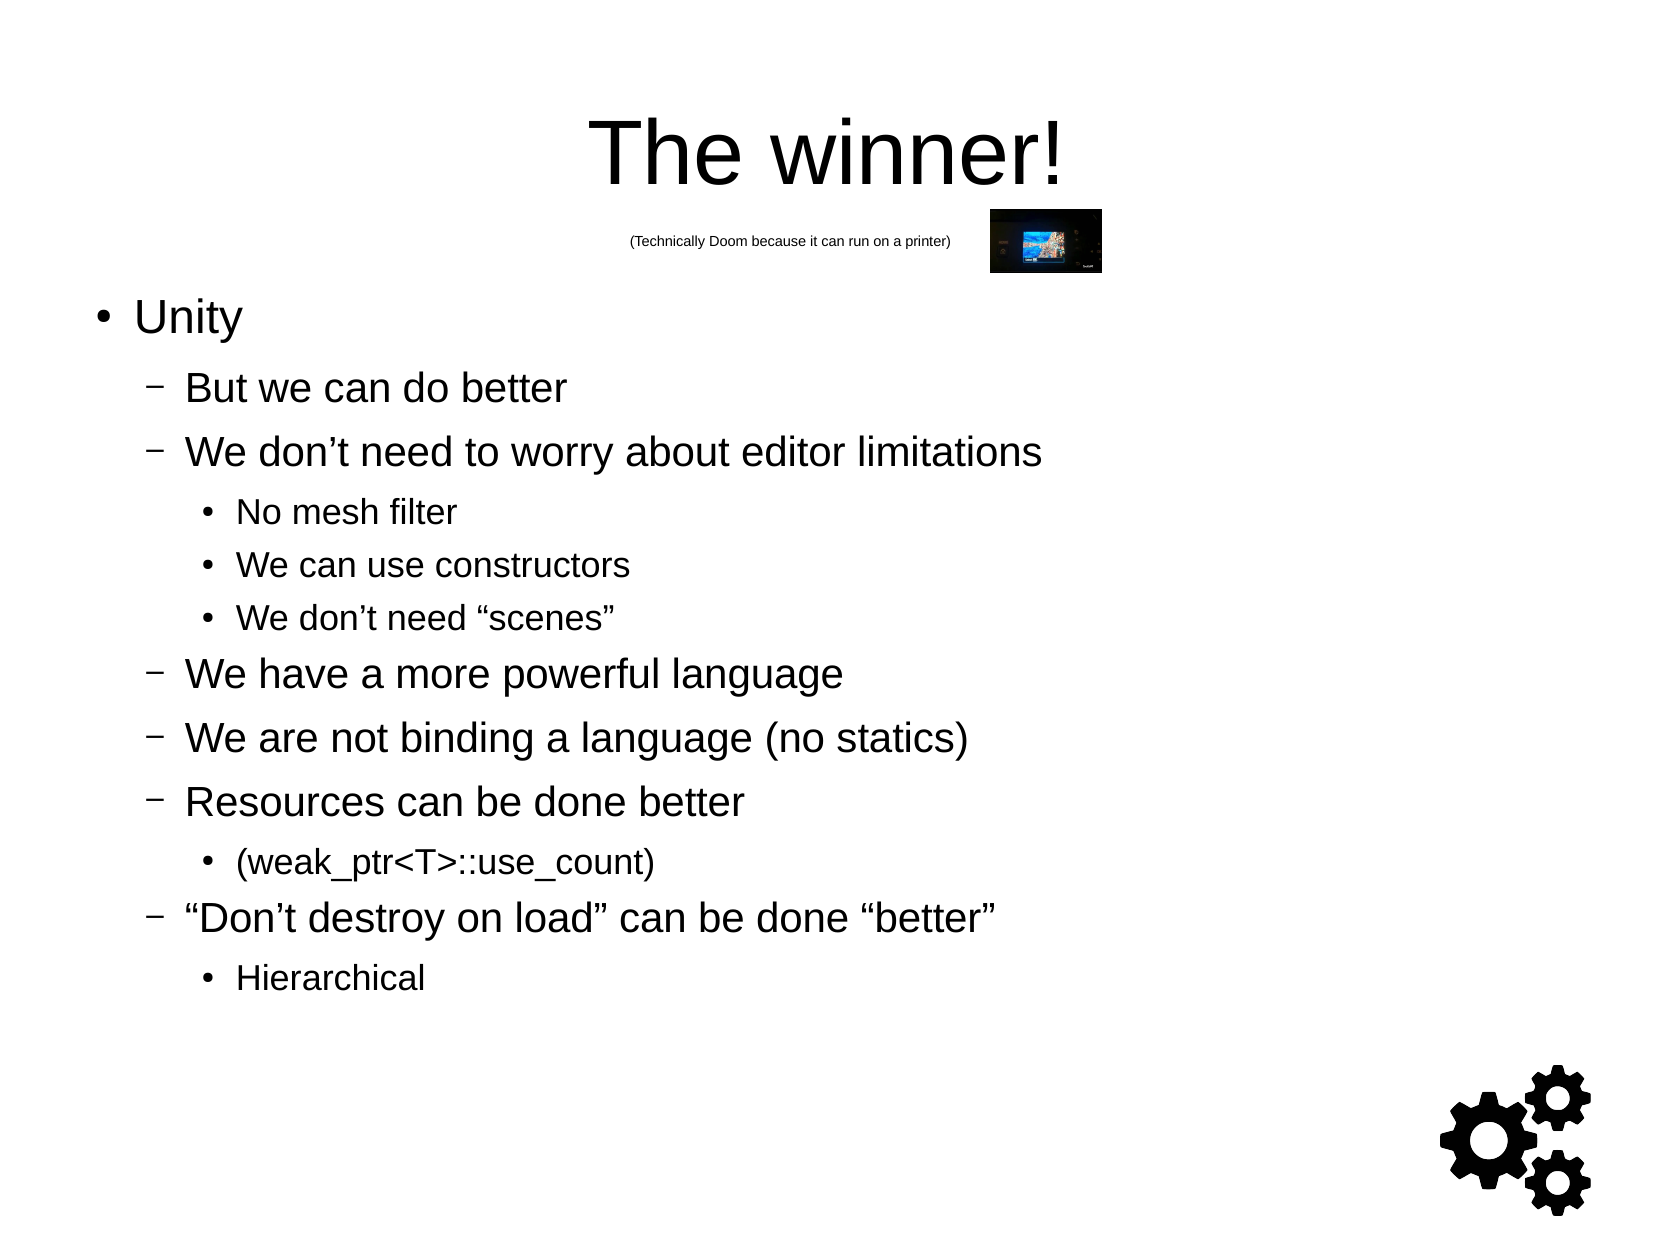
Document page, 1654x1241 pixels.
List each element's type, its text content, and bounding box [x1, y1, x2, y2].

title The winner! [82, 49, 1571, 257]
text_box (Technically Doom because it can run on a printer) [615, 225, 966, 257]
list Unity But we can do better We don’t need to worry about editor limitations No mesh filter We can use constructors We don’t need “scenes” We have a more powerful language We are not binding a language (no statics) Resources can be done better (weak_ptr<T>::use_count) “Don’t destroy on load” can be done “better” Hierarchical [82, 290, 1571, 1010]
picture [1440, 1065, 1591, 1216]
picture [990, 209, 1102, 273]
